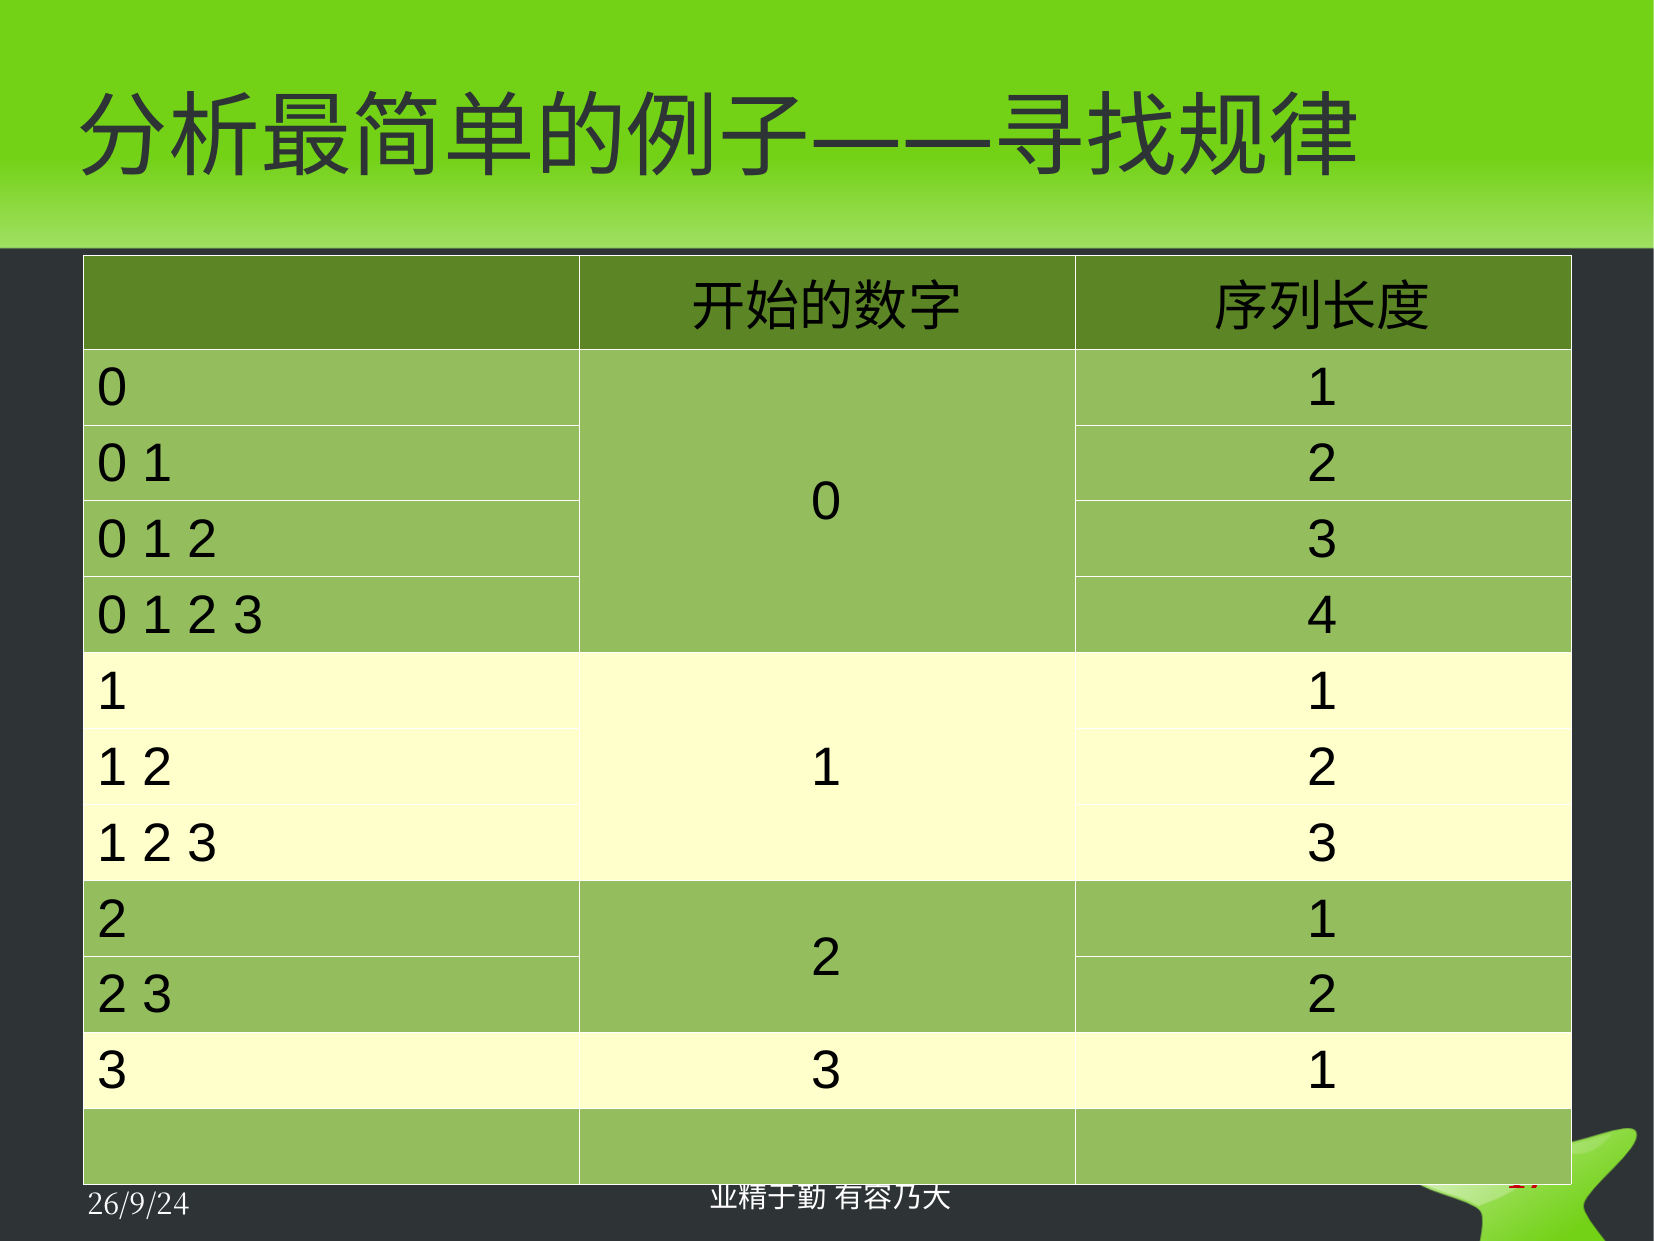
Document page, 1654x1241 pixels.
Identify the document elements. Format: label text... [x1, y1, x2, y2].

table_cell 4 [1076, 577, 1571, 652]
table_cell 0 [84, 350, 579, 425]
table_cell 3 [580, 1033, 1075, 1108]
table_cell 1 [1076, 653, 1571, 728]
table_cell 1 [84, 653, 579, 728]
table_cell 3 [1076, 501, 1571, 576]
table_header [84, 256, 579, 349]
table_cell 1 [1076, 881, 1571, 956]
table_header 开始的数字 [580, 256, 1075, 349]
table_cell 0 [580, 350, 1075, 652]
table_cell 0 1 [84, 426, 579, 500]
table_cell 2 [1076, 729, 1571, 804]
table_header 序列长度 [1076, 256, 1571, 349]
table_cell 1 [580, 653, 1075, 880]
table_cell 1 2 [84, 729, 579, 804]
table_cell 2 [84, 881, 579, 956]
table_cell 1 2 3 [84, 805, 579, 880]
table_cell [84, 1109, 579, 1184]
table_cell 0 1 2 3 [84, 577, 579, 652]
picture [0, 0, 1654, 1241]
title 分析最简单的例子——寻找规律 [76, 29, 1565, 237]
table_cell 2 3 [84, 957, 579, 1032]
table_cell 0 1 2 [84, 501, 579, 576]
table_cell [1076, 1109, 1571, 1184]
table_cell 3 [84, 1033, 579, 1108]
table_cell 2 [1076, 957, 1571, 1032]
table_cell [580, 1109, 1075, 1184]
table_cell 1 [1076, 350, 1571, 425]
table_cell 1 [1076, 1033, 1571, 1108]
table_cell 2 [1076, 426, 1571, 500]
table_cell 2 [580, 881, 1075, 1032]
table_cell 3 [1076, 805, 1571, 880]
